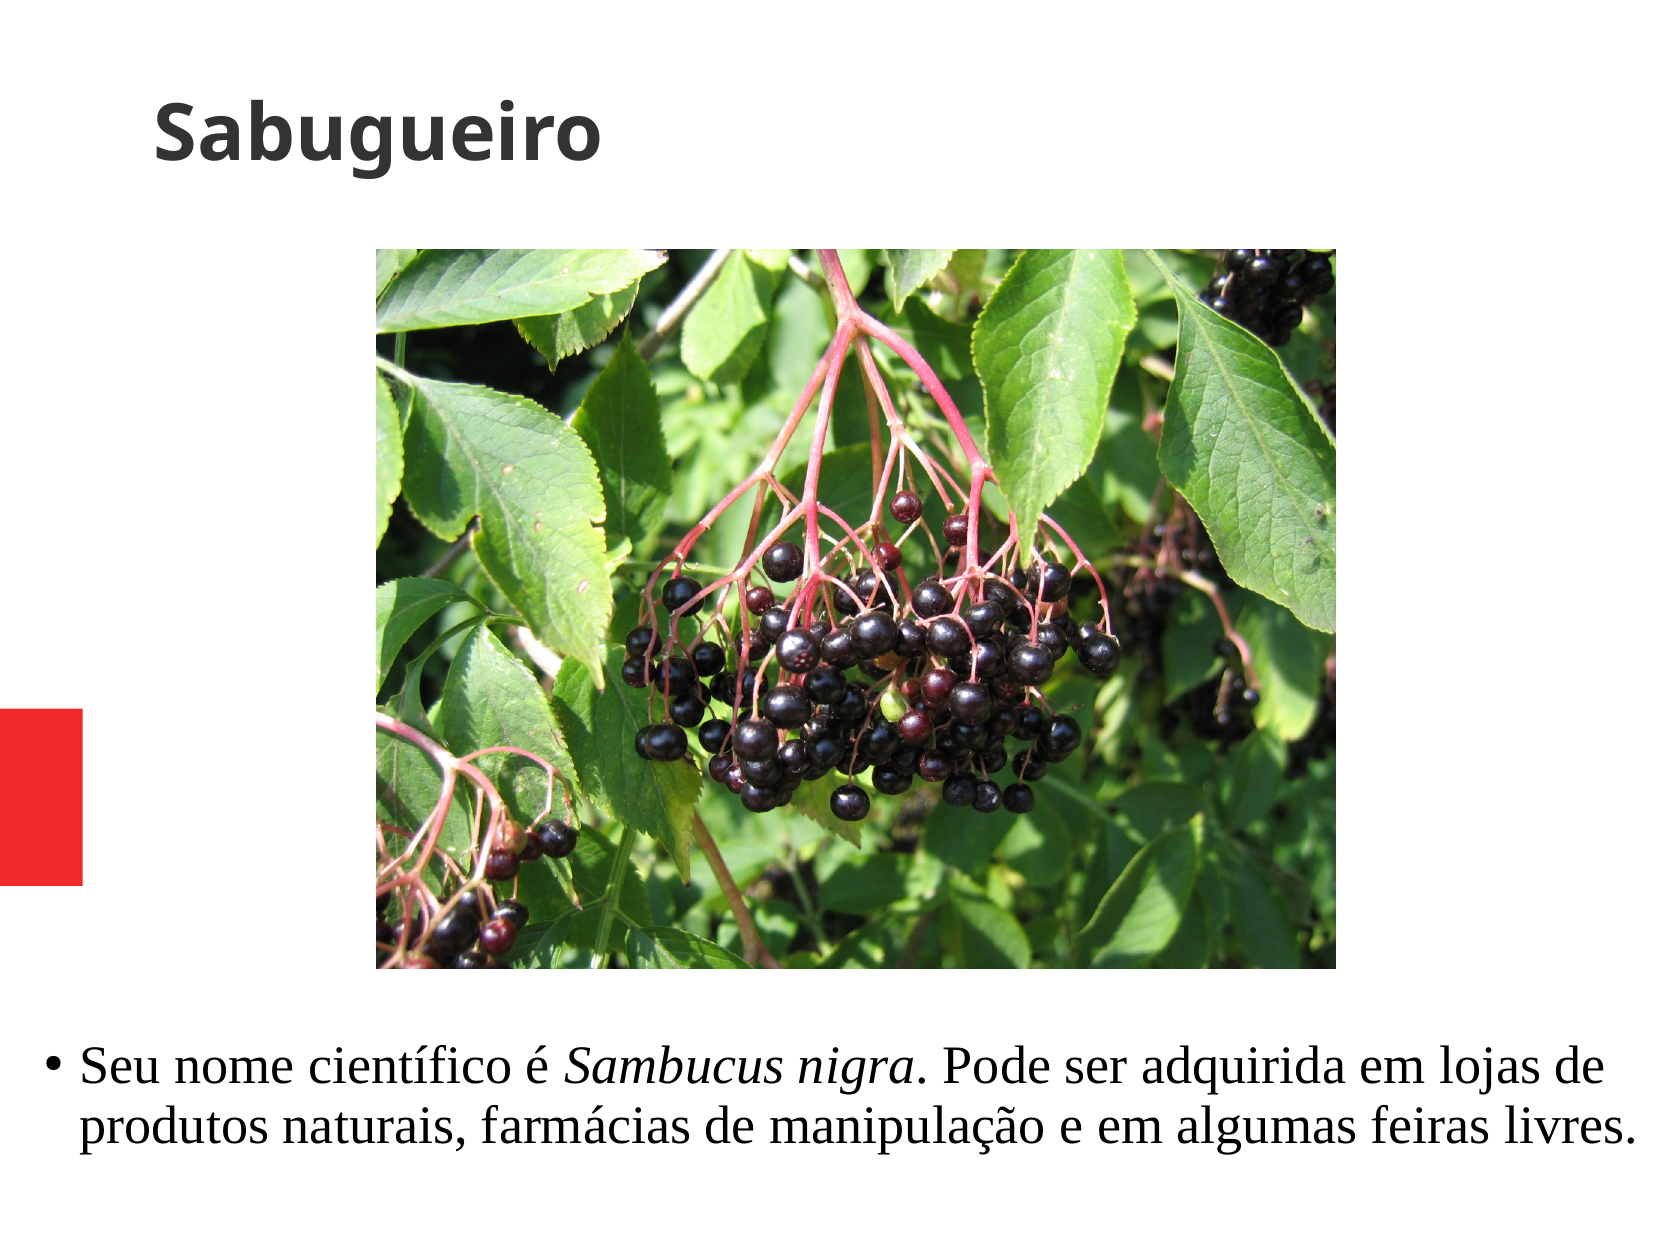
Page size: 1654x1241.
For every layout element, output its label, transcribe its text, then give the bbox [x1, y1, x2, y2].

picture [376, 249, 1336, 969]
text_box Seu nome científico é Sambucus nigra. Pode ser adquirida em lojas de produtos naturais, farmácias de manipulação e em algumas feiras livres. [29, 1027, 1654, 1165]
title Sabugueiro [153, 11, 1560, 249]
